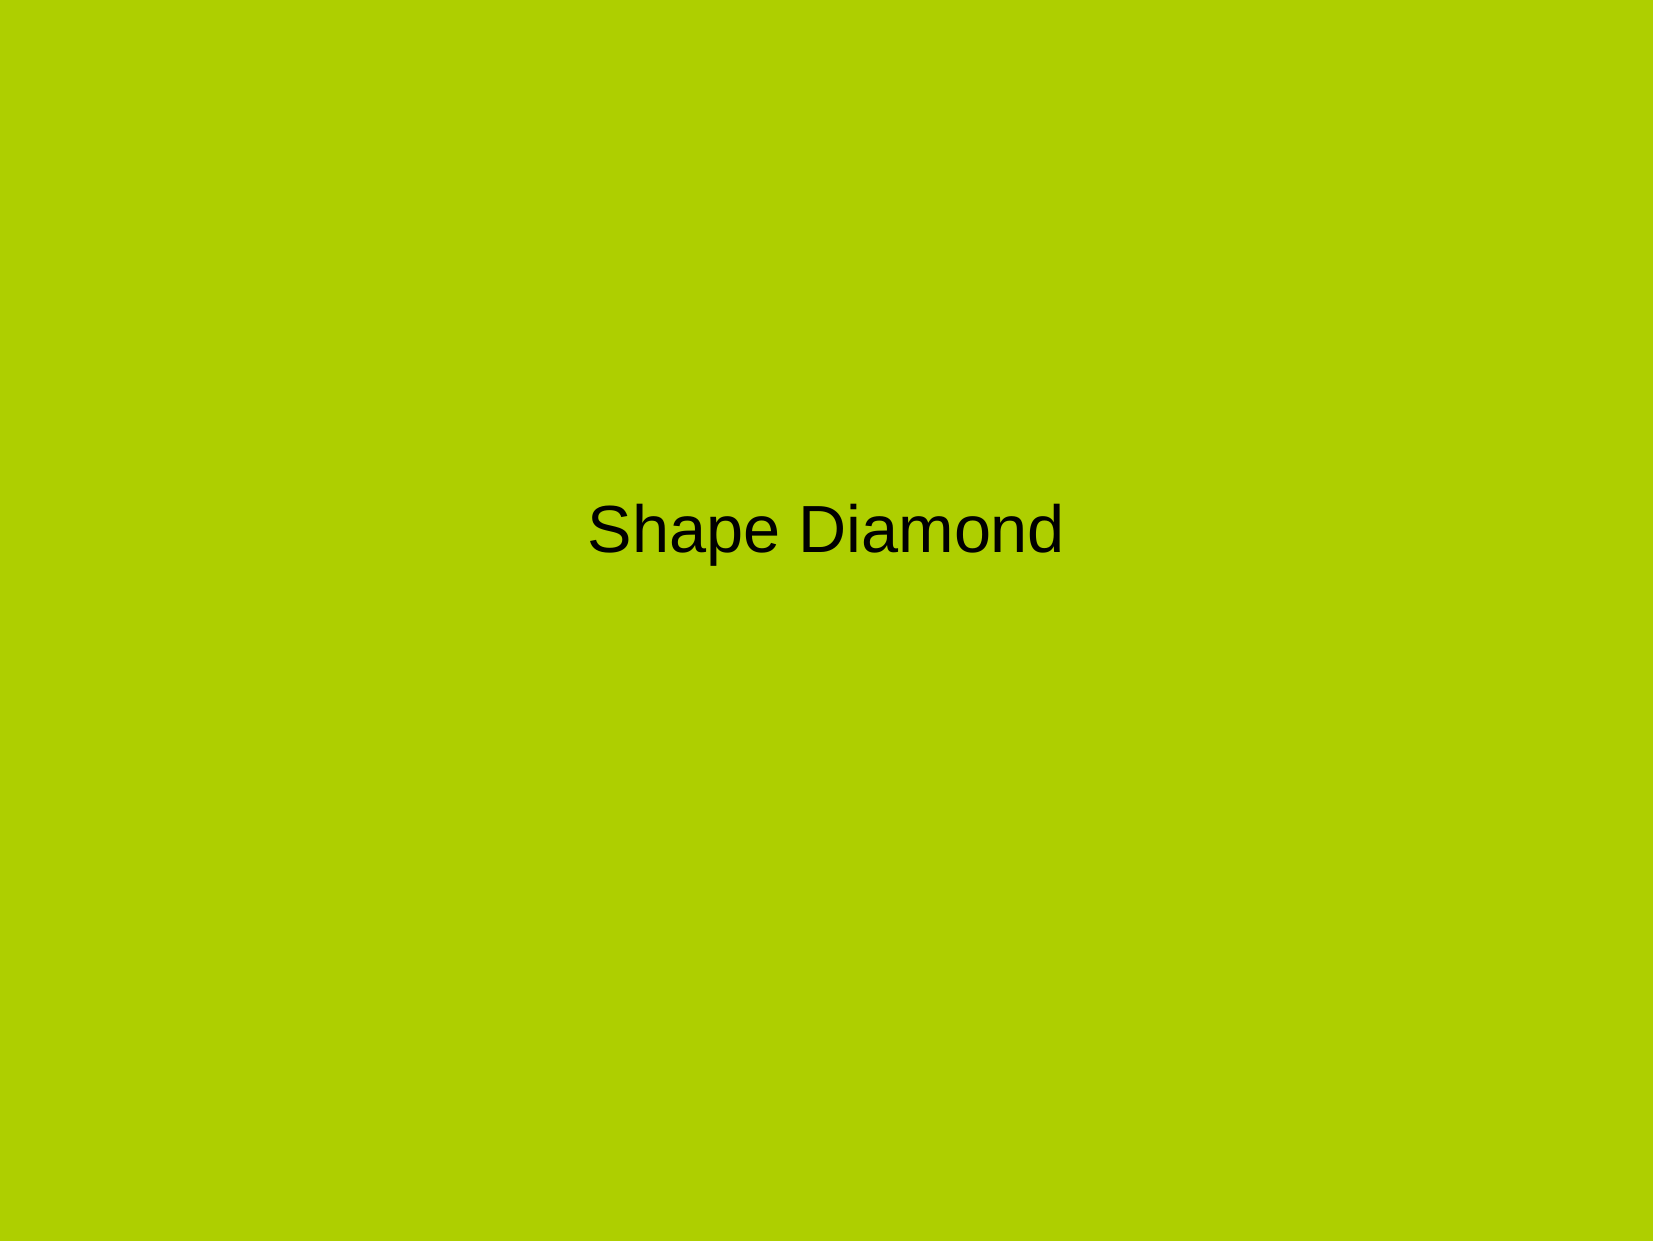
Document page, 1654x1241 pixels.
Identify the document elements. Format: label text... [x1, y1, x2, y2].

subtitle Shape Diamond [82, 49, 1571, 1010]
